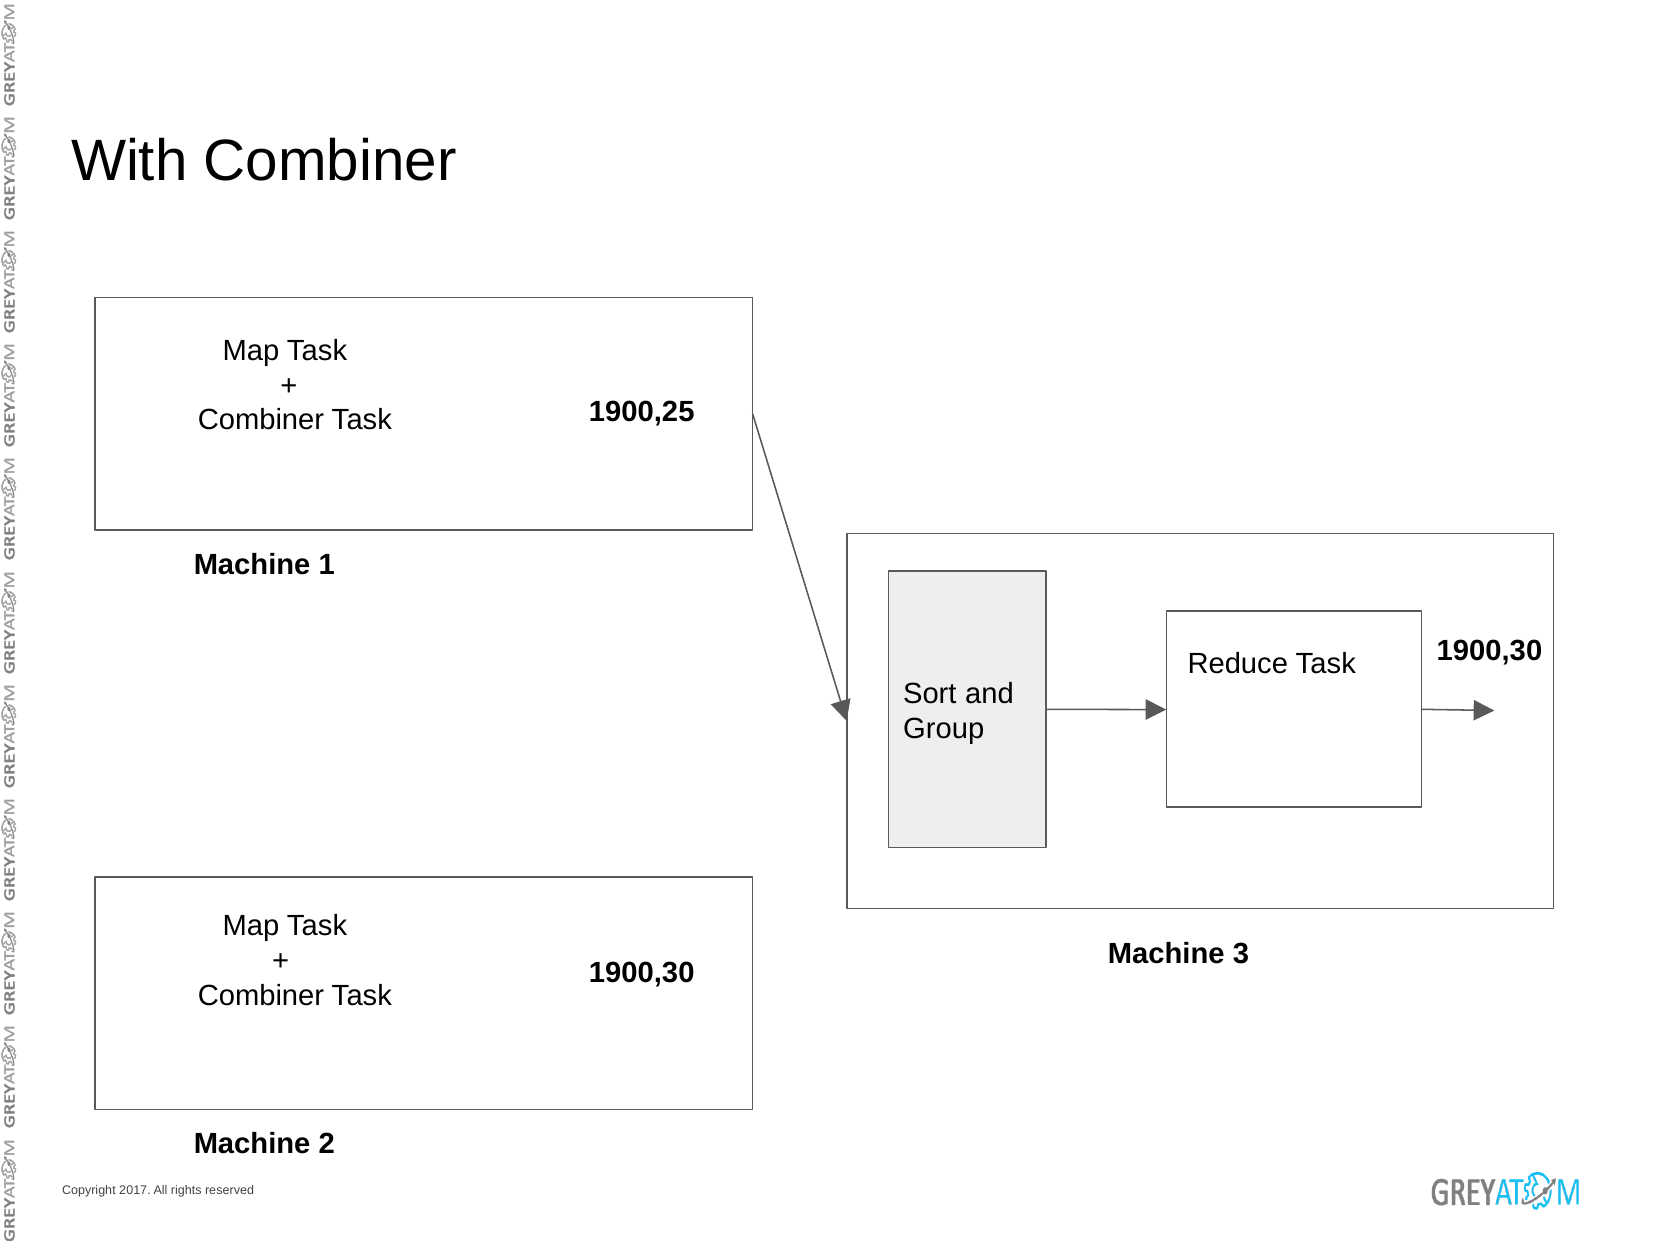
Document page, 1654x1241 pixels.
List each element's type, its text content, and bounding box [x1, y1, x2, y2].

picture [1, 912, 17, 1015]
text_box 1900,25 [574, 377, 732, 479]
picture [1, 458, 17, 560]
text_box Map Task + Combiner Task [158, 315, 439, 483]
text_box 1900,30 [1421, 615, 1597, 693]
picture [1, 231, 17, 333]
text_box 1900,30 [574, 937, 732, 1040]
picture [1, 344, 17, 447]
text_box Machine 2 [178, 1109, 394, 1222]
picture [1, 799, 17, 901]
picture [1, 1026, 17, 1128]
picture [1, 1140, 17, 1241]
picture [1, 4, 17, 106]
text_box Map Task + Combiner Task [158, 891, 439, 1059]
text_box Machine 3 [1093, 919, 1308, 1032]
picture [1, 685, 17, 788]
text_box Reduce Task [1172, 629, 1405, 742]
picture [1430, 1168, 1581, 1212]
picture [1, 117, 17, 220]
text_box Machine 1 [178, 530, 394, 642]
picture [1, 572, 17, 674]
text_box Sort and Group [888, 570, 1046, 848]
text_box With Combiner [56, 107, 1597, 245]
